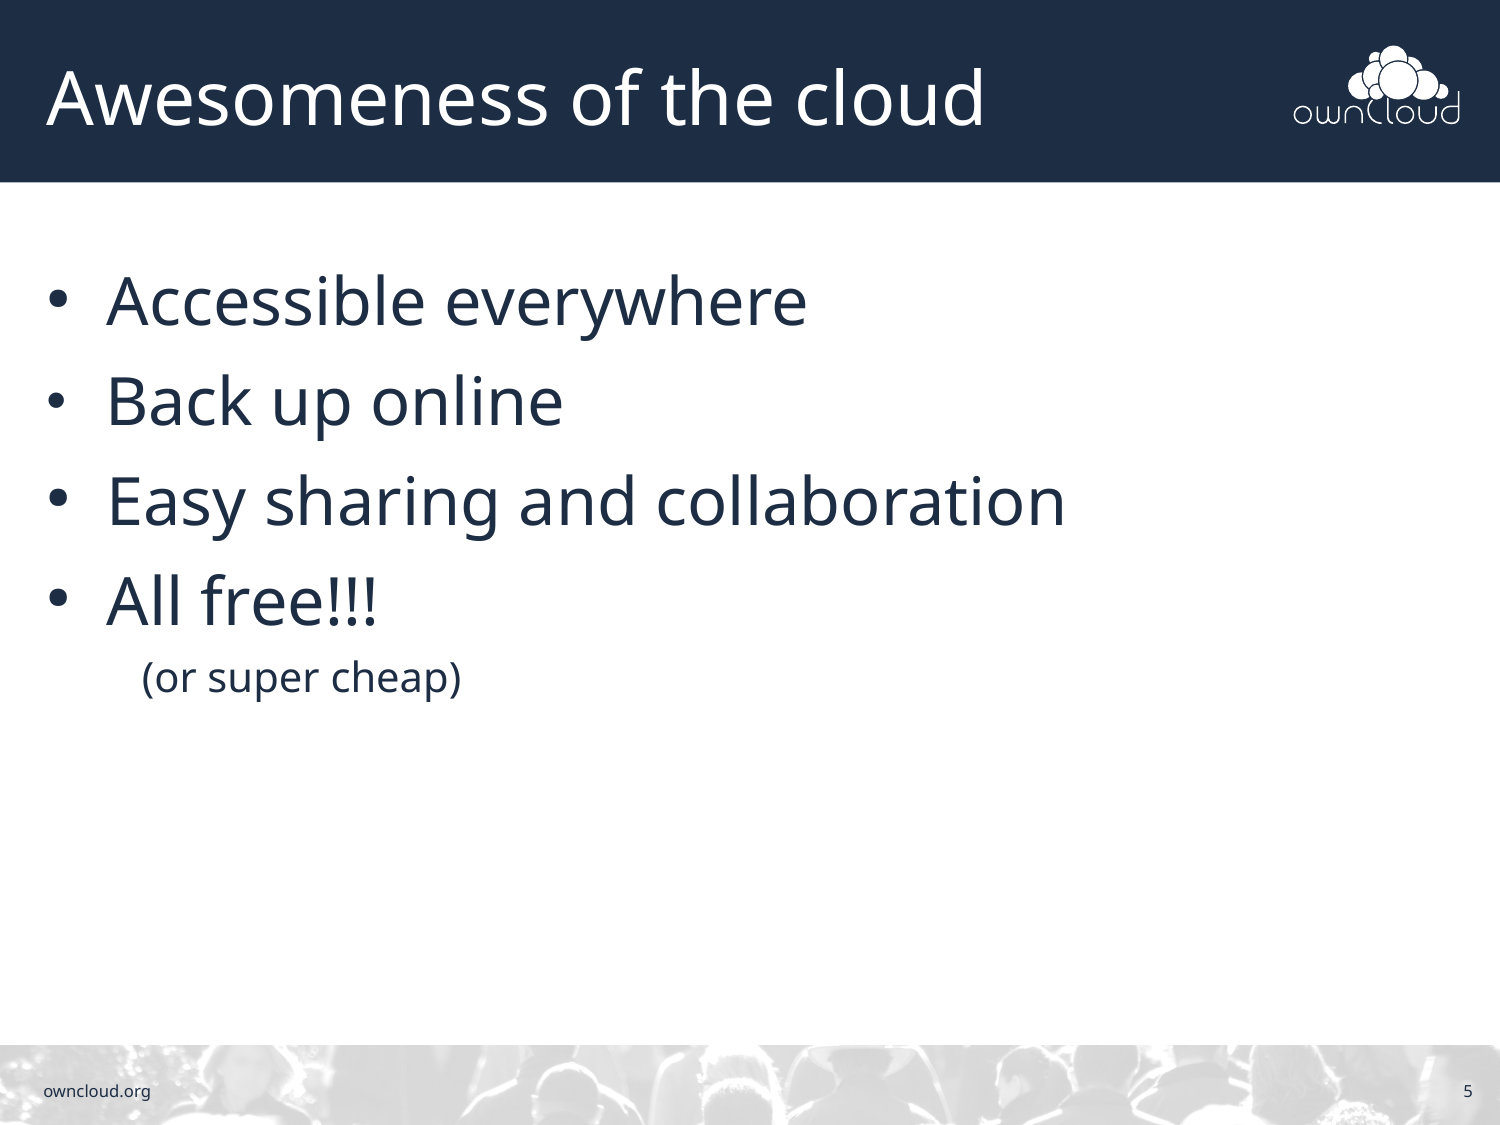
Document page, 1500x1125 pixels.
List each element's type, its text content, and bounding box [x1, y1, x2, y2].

list Accessible everywhere Back up online Easy sharing and collaboration All free!!! (or super cheap) [46, 254, 1465, 1026]
picture [0, 1045, 1500, 1125]
title Awesomeness of the cloud [46, 5, 1258, 187]
